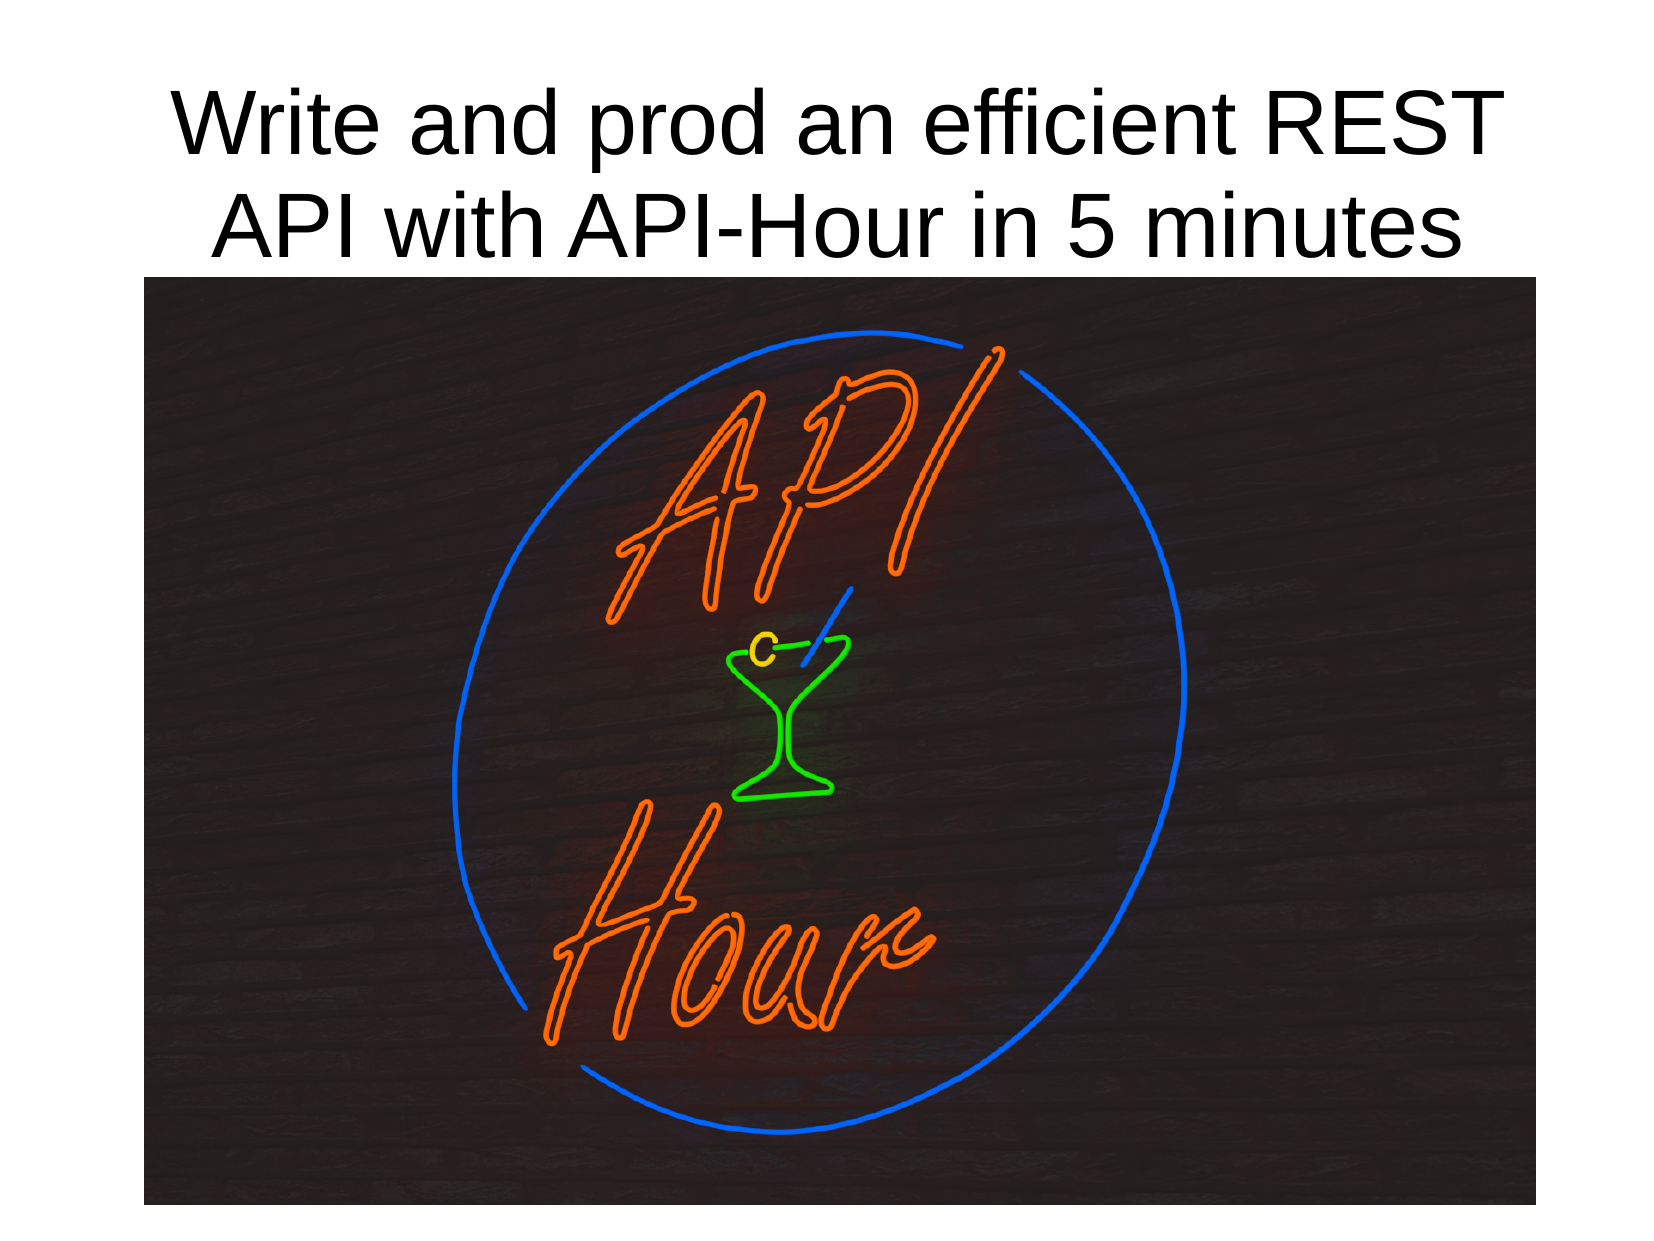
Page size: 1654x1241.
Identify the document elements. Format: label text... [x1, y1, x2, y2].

title Write and prod an efficient REST API with API-Hour in 5 minutes [94, 19, 1583, 329]
picture [144, 277, 1536, 1205]
